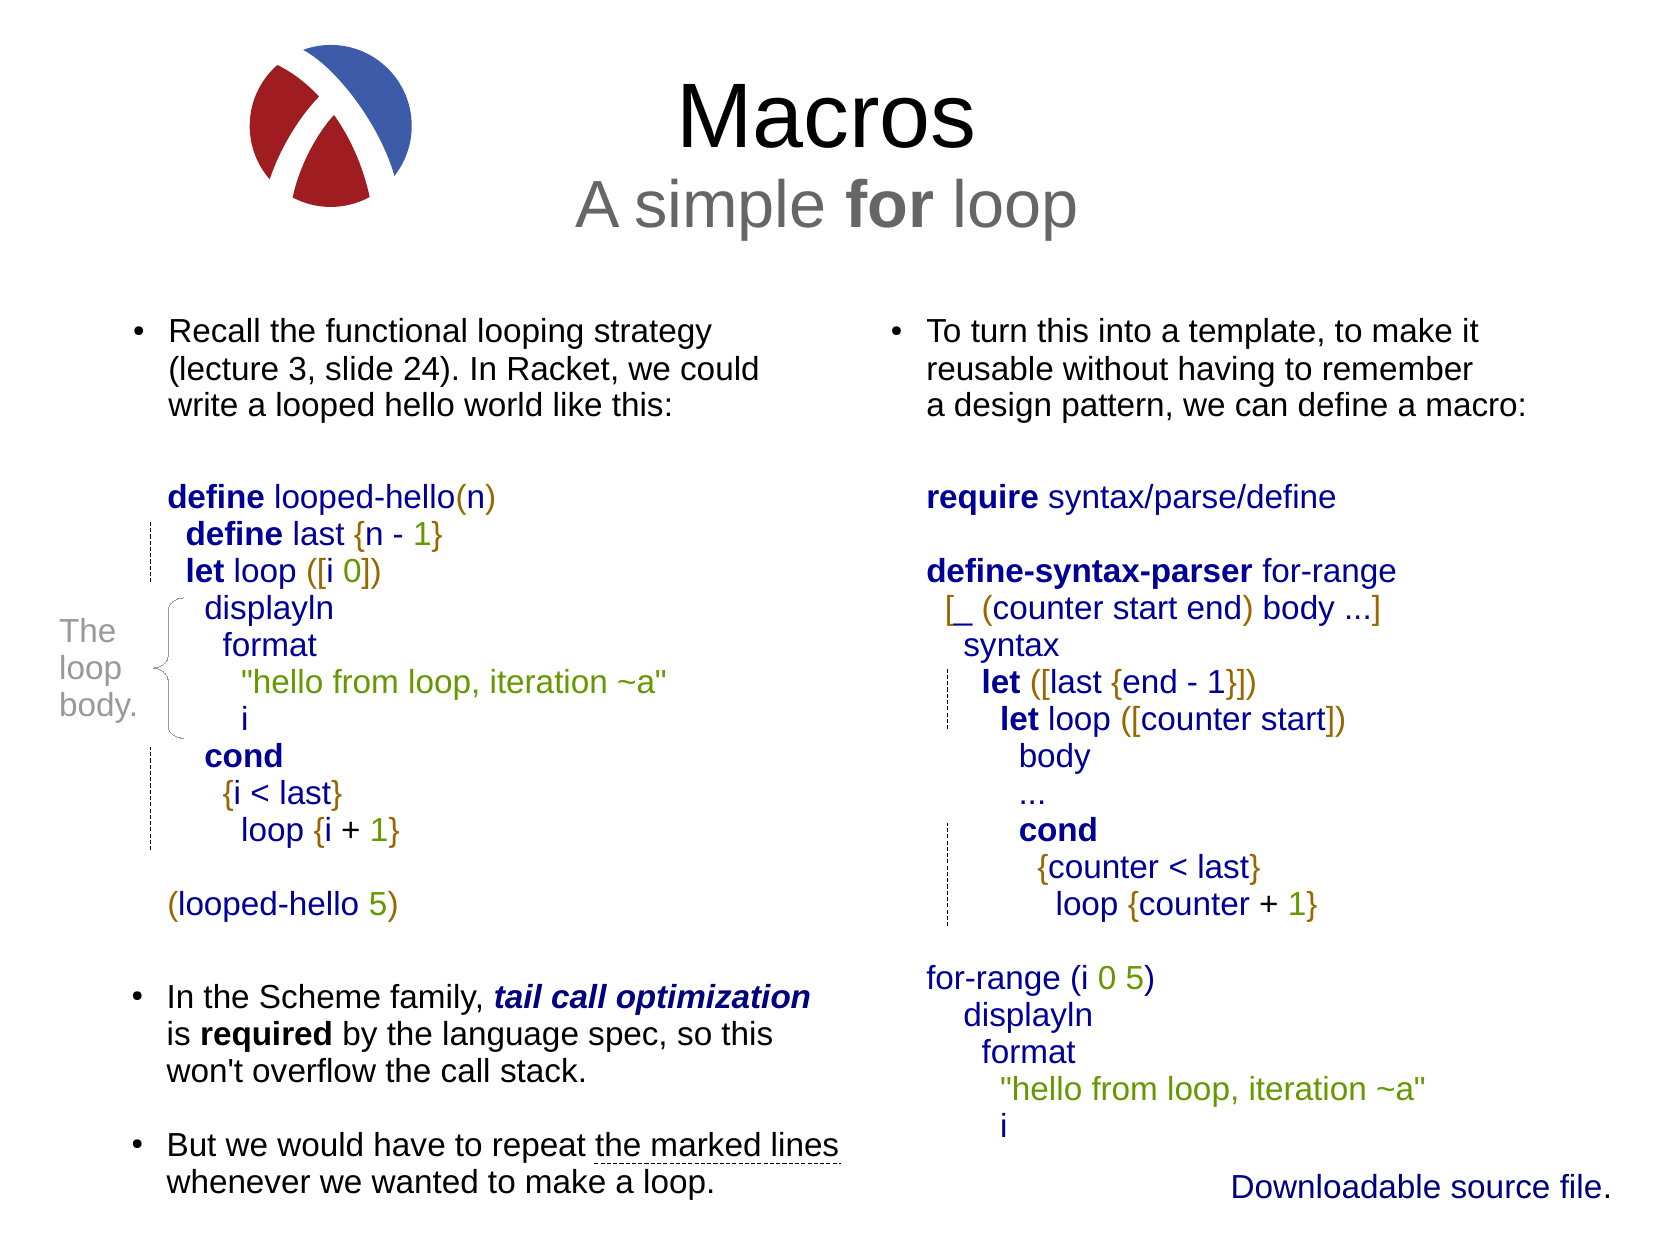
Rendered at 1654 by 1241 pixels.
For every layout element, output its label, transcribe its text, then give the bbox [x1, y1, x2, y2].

picture [248, 43, 413, 208]
text_box Recall the functional looping strategy (lecture 3, slide 24). In Racket, we could write a looped hello world like this: [82, 305, 820, 433]
title Macros A simple for loop [82, 49, 1571, 257]
text_box require syntax/parse/define define-syntax-parser for-range [_ (counter start end) body ...] syntax let ([last {end - 1}]) let loop ([counter start]) body ... cond {counter < last} loop {counter + 1} for-range (i 0 5) displayln format "hello from loop, iteration ~a" i [911, 470, 1513, 1203]
text_box Downloadable source file. [1215, 1160, 1628, 1214]
text_box In the Scheme family, tail call optimization is required by the language spec, so this won't overflow the call stack. But we would have to repeat the marked lines whenever we wanted to make a loop. [116, 970, 856, 1211]
text_box To turn this into a template, to make it reusable without having to remember a design pattern, we can define a macro: [840, 305, 1578, 433]
text_box The loop body. [44, 604, 154, 733]
text_box define looped-hello(n) define last {n - 1} let loop ([i 0]) displayln format "hello from loop, iteration ~a" i cond {i < last} loop {i + 1} (looped-hello 5) [152, 470, 754, 970]
